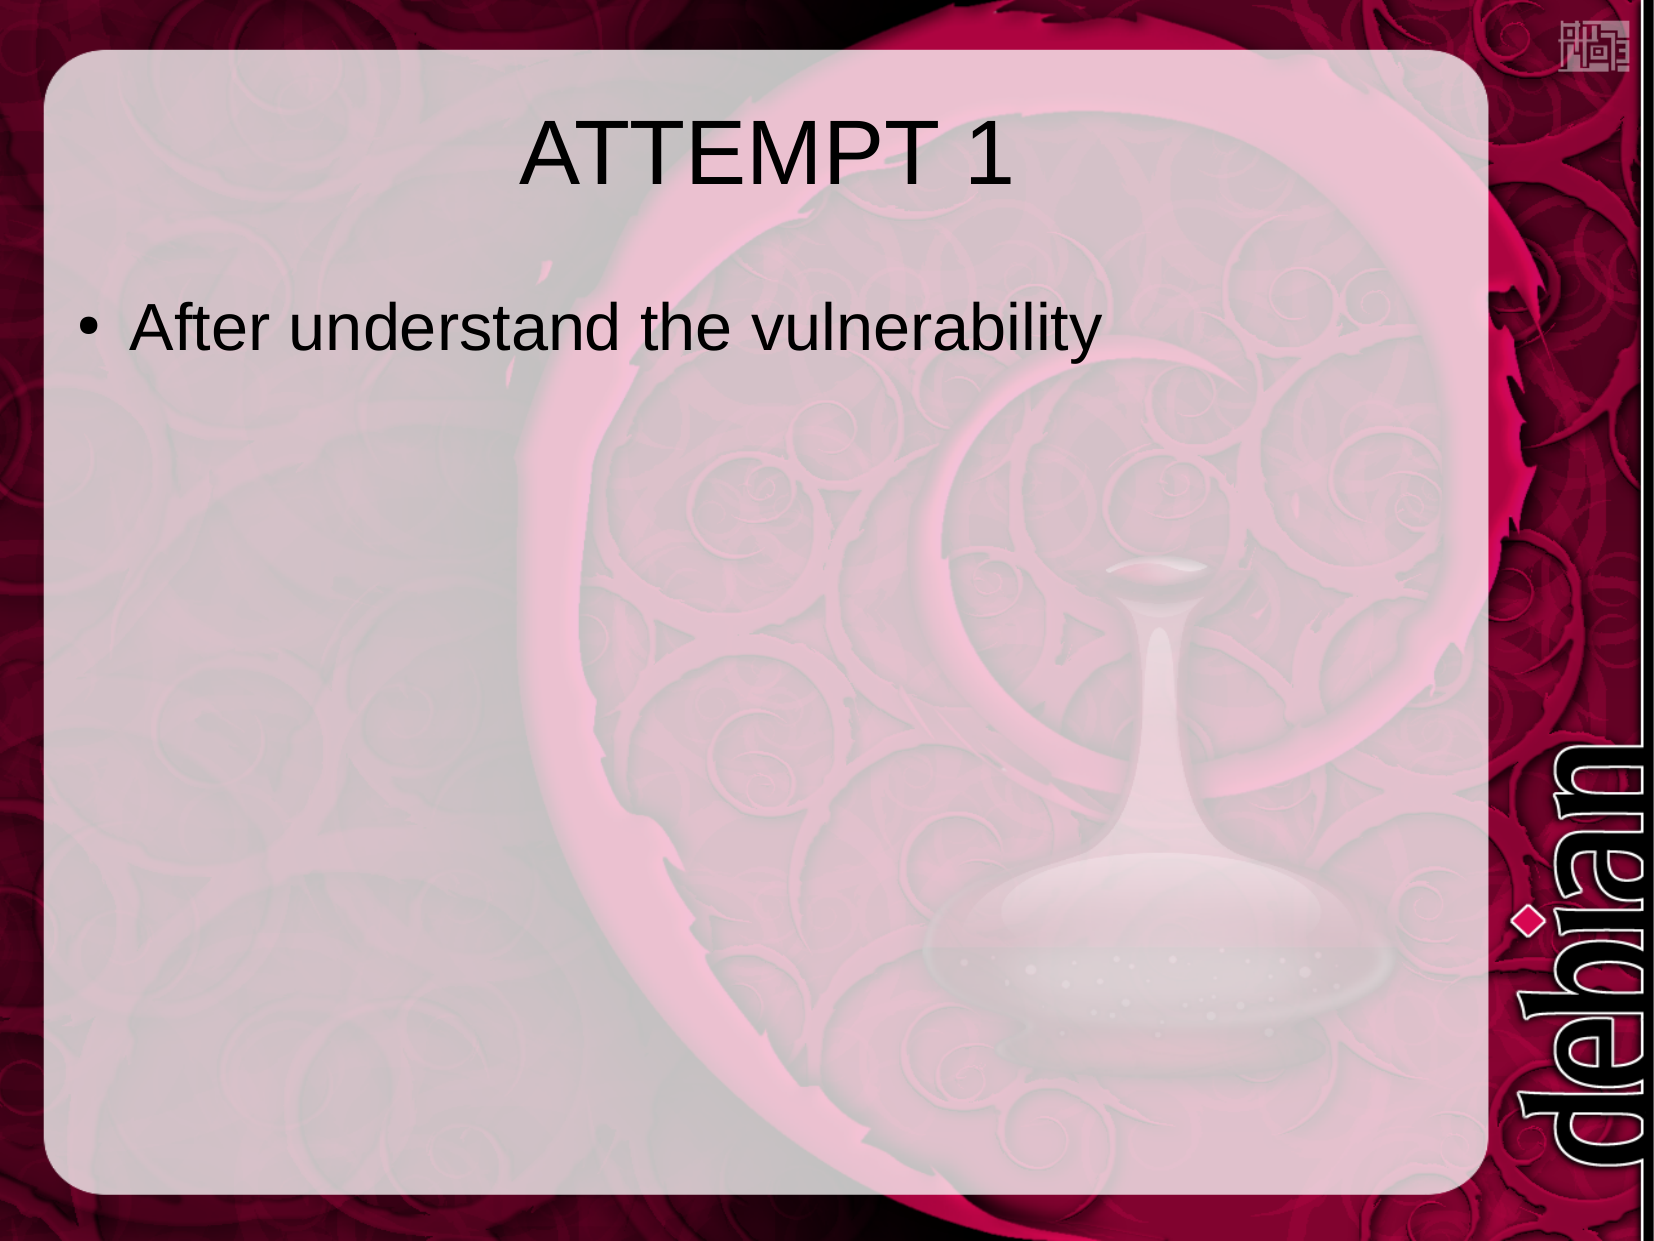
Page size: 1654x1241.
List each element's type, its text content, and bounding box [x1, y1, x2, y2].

title ATTEMPT 1 [59, 49, 1477, 257]
list After understand the vulnerability [59, 290, 1477, 1109]
picture [0, 0, 1654, 1241]
